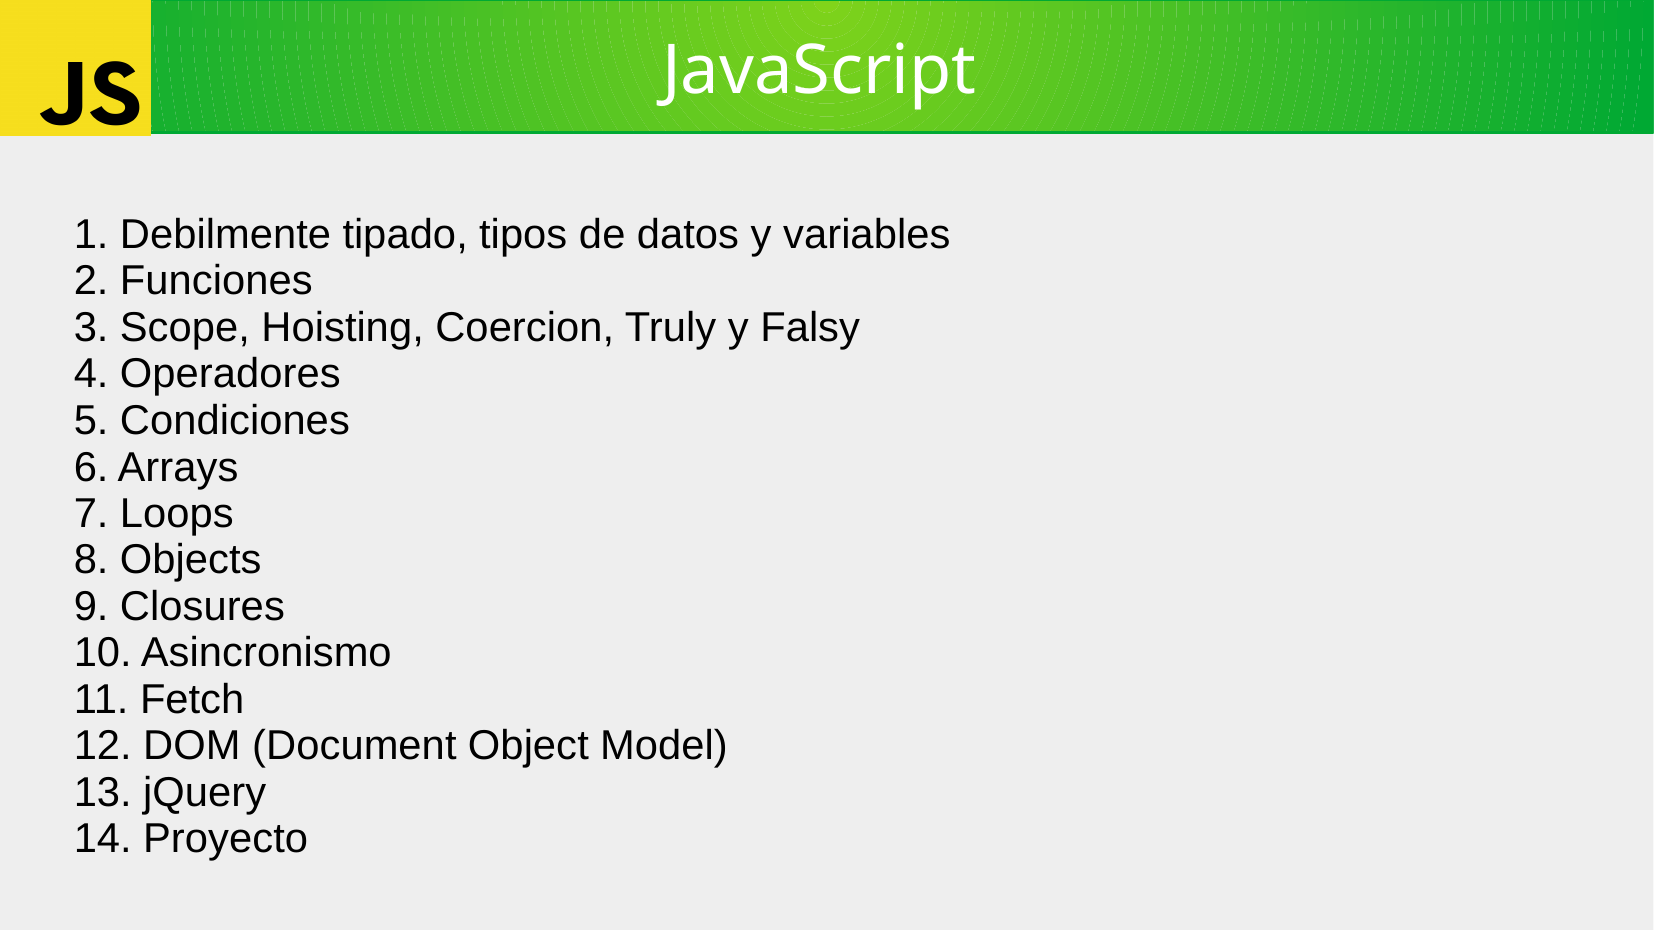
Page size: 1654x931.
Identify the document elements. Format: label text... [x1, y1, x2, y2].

subtitle 1. Debilmente tipado, tipos de datos y variables 2. Funciones 3. Scope, Hoisting, Coercion, Truly y Falsy 4. Operadores 5. Condiciones 6. Arrays 7. Loops 8. Objects 9. Closures 10. Asincronismo 11. Fetch 12. DOM (Document Object Model) 13. jQuery 14. Proyecto [73, 172, 1565, 901]
picture [0, 0, 151, 136]
title JavaScript [151, 14, 1565, 119]
